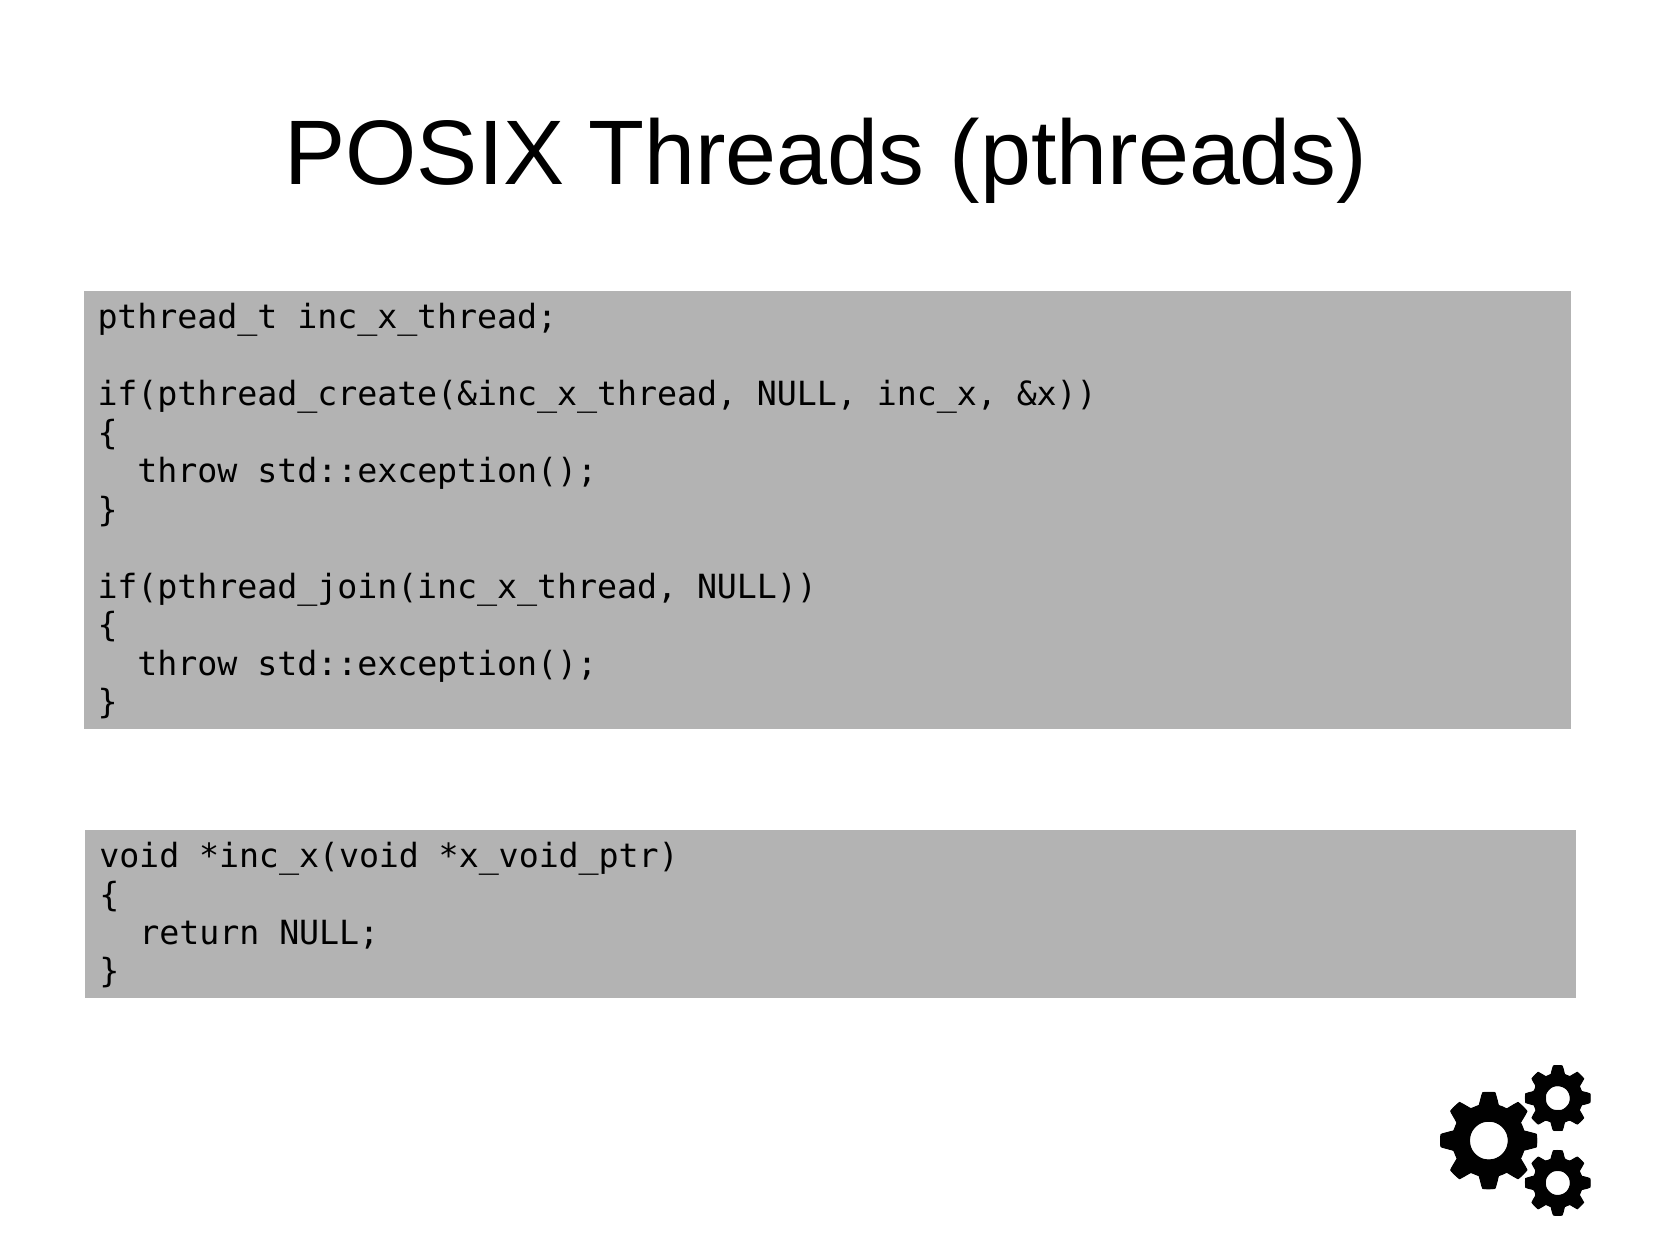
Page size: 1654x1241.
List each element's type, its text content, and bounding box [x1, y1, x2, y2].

title POSIX Threads (pthreads) [82, 49, 1571, 257]
picture [1440, 1065, 1591, 1216]
table_header pthread_t inc_x_thread; if(pthread_create(&inc_x_thread, NULL, inc_x, &x)) { throw std::exception(); } if(pthread_join(inc_x_thread, NULL)) { throw std::exception(); } [84, 291, 1571, 729]
table_header void *inc_x(void *x_void_ptr) { return NULL; } [85, 830, 1576, 998]
